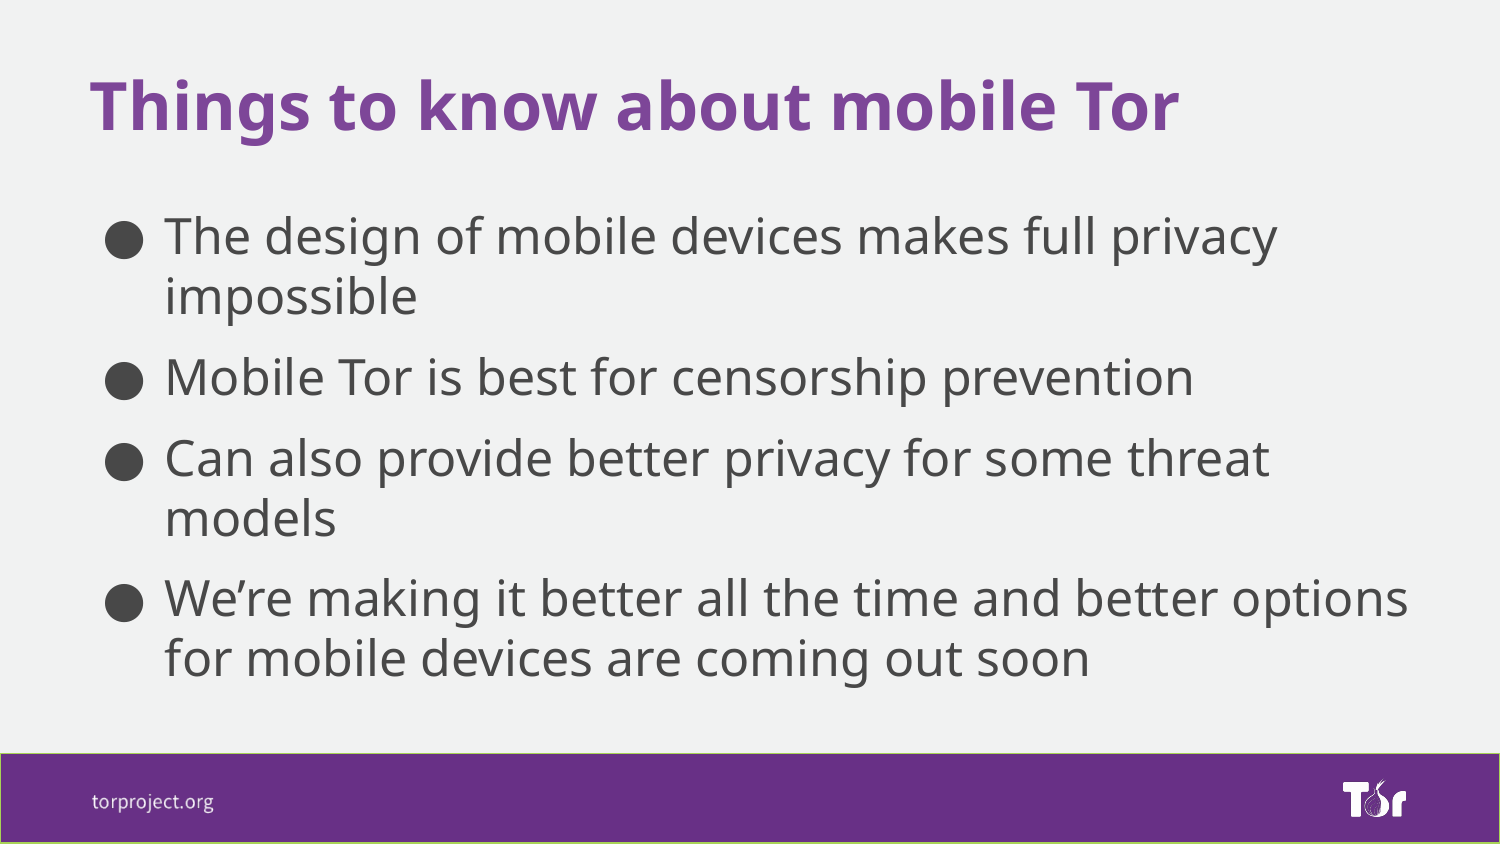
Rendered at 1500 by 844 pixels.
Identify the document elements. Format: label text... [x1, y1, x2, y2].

picture [1343, 778, 1406, 817]
text_box The design of mobile devices makes full privacy impossible Mobile Tor is best for censorship prevention Can also provide better privacy for some threat models We’re making it better all the time and better options for mobile devices are coming out soon [74, 196, 1425, 754]
text_box Things to know about mobile Tor [74, 33, 1425, 175]
picture [75, 780, 604, 821]
